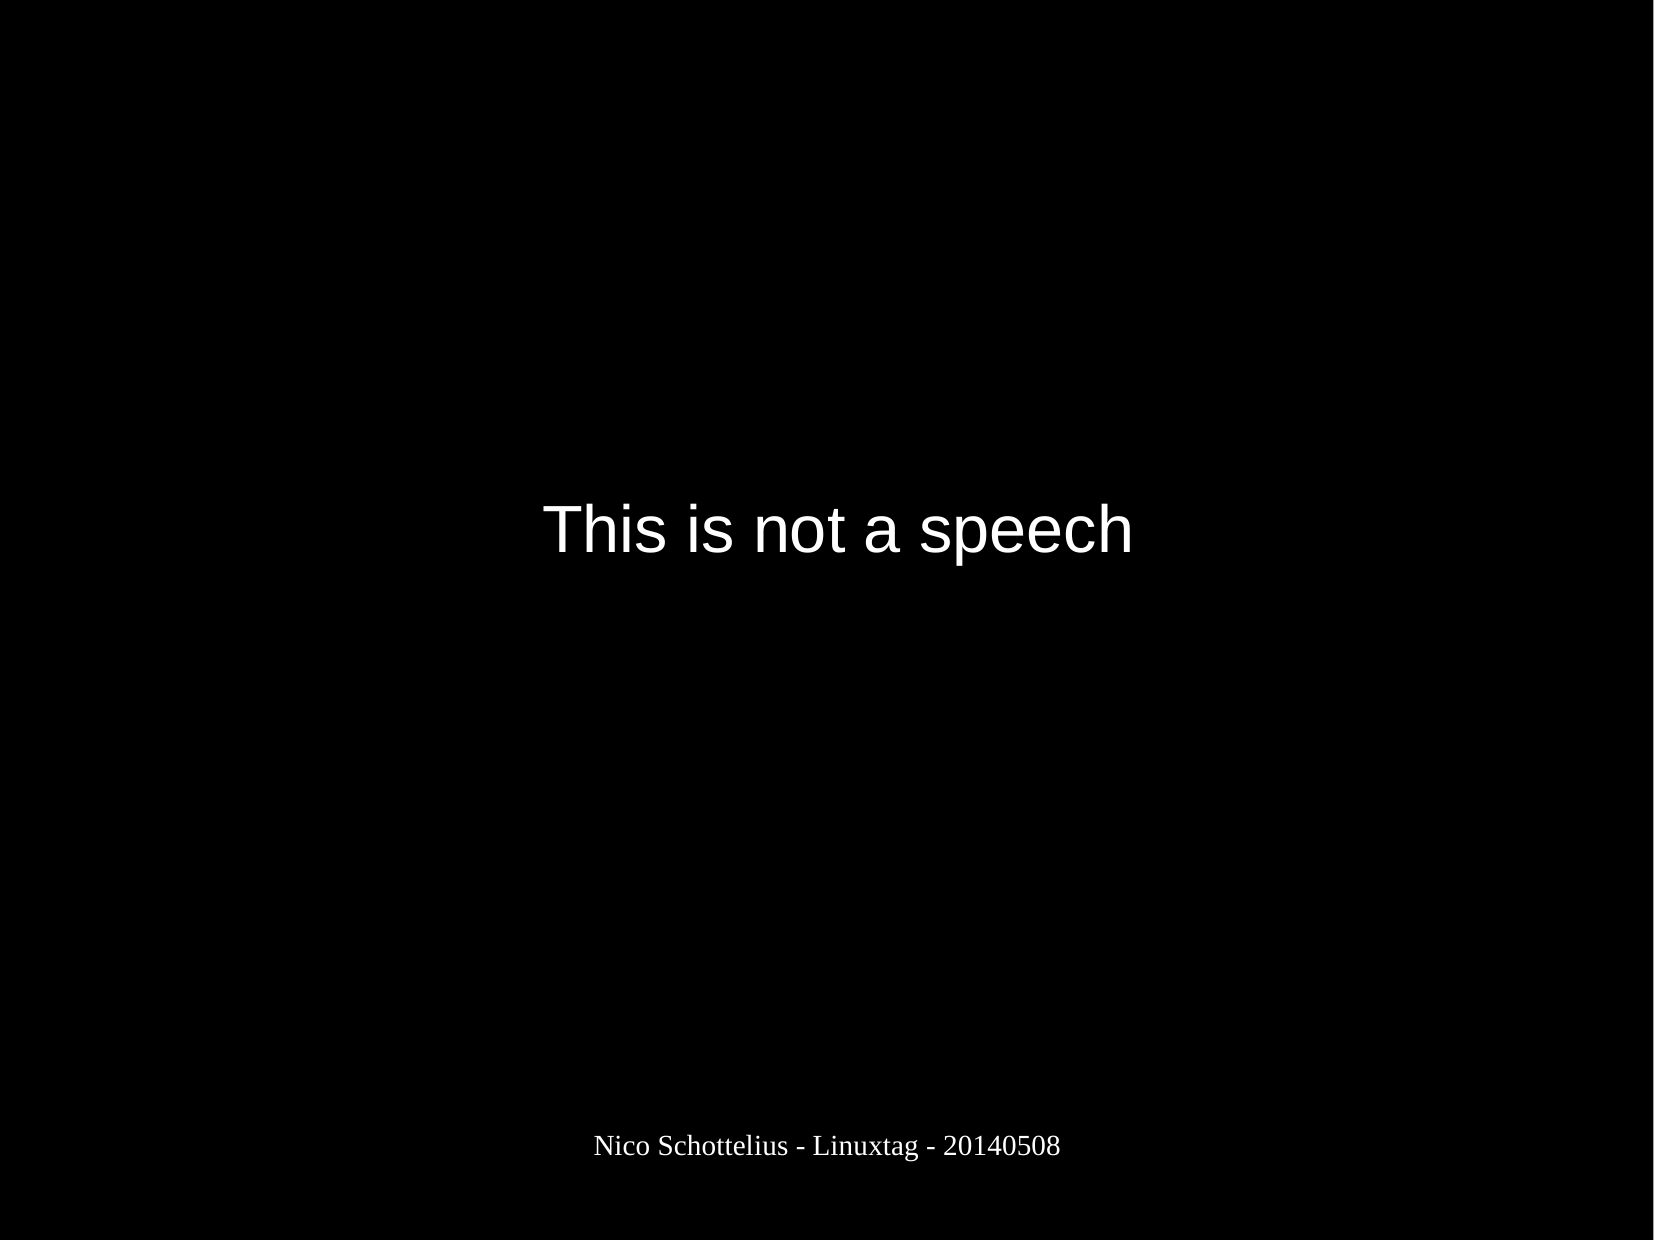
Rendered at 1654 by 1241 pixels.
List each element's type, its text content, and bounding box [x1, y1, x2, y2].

subtitle This is not a speech [82, 49, 1571, 1010]
